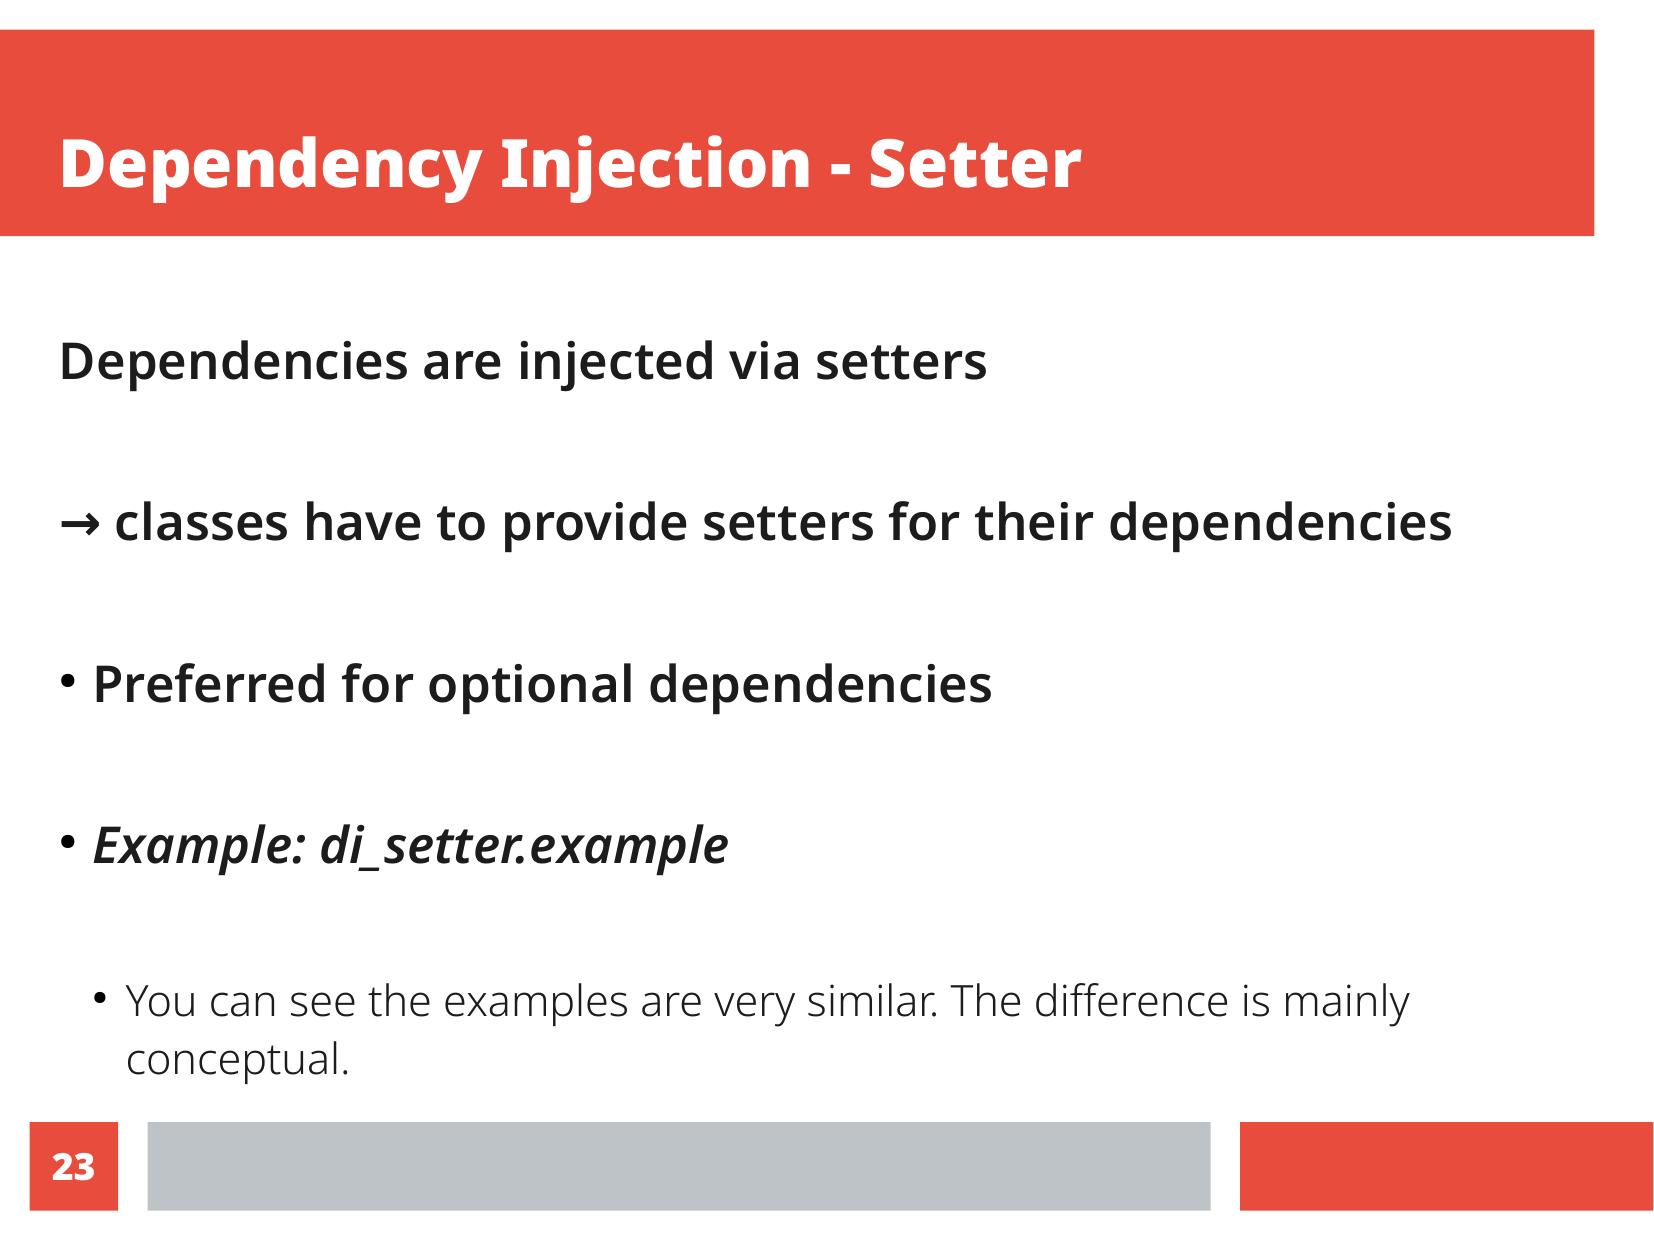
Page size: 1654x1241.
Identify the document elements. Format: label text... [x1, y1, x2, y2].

title Dependency Injection - Setter [59, 59, 1595, 207]
list Dependencies are injected via setters → classes have to provide setters for their dependencies Preferred for optional dependencies Example: di_setter.example You can see the examples are very similar. The difference is mainly conceptual. [59, 324, 1565, 1093]
